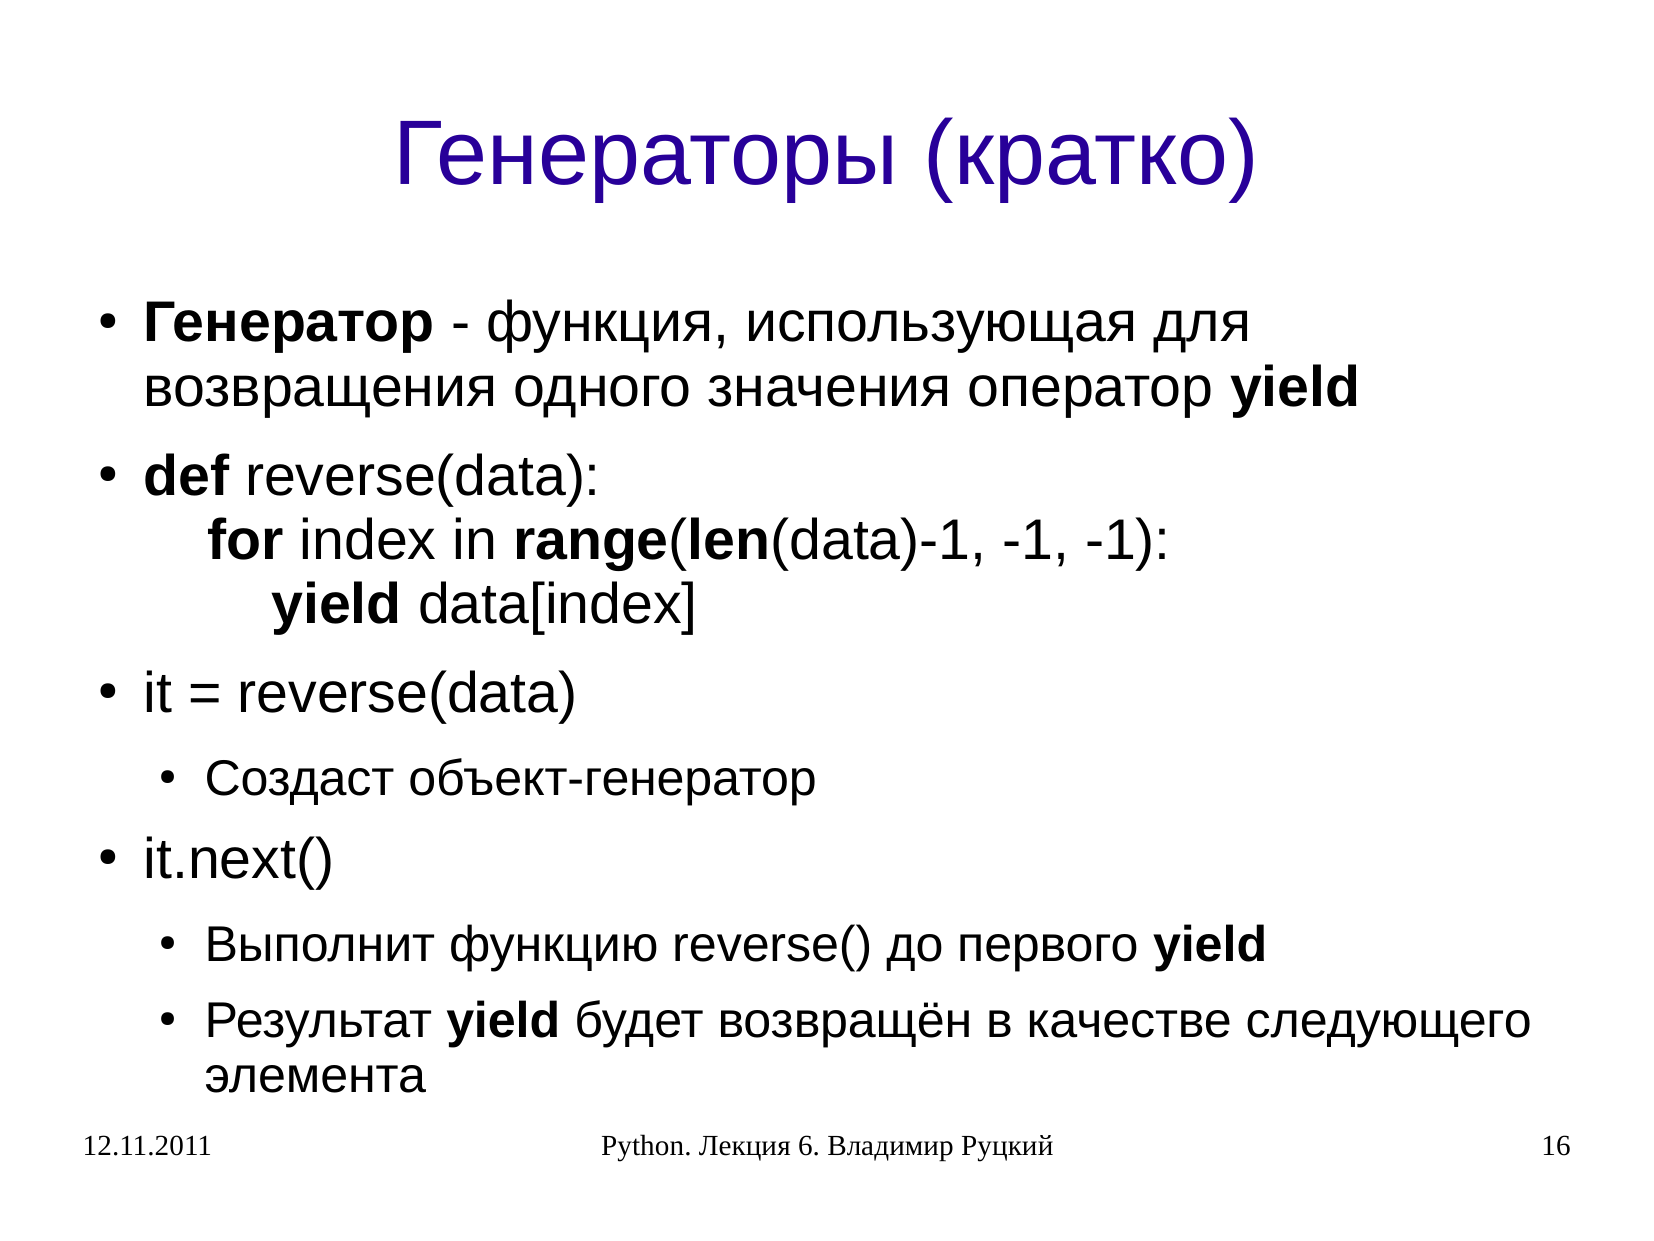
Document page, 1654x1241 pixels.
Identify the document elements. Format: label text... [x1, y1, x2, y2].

title Генераторы (кратко) [82, 49, 1571, 257]
list Генератор - функция, использующая для возвращения одного значения оператор yield def reverse(data): for index in range(len(data)-1, -1, -1): yield data[index] it = reverse(data) Создаст объект-генератор it.next() Выполнит функцию reverse() до первого yield Результат yield будет возвращён в качестве следующего элемента [82, 290, 1571, 1109]
